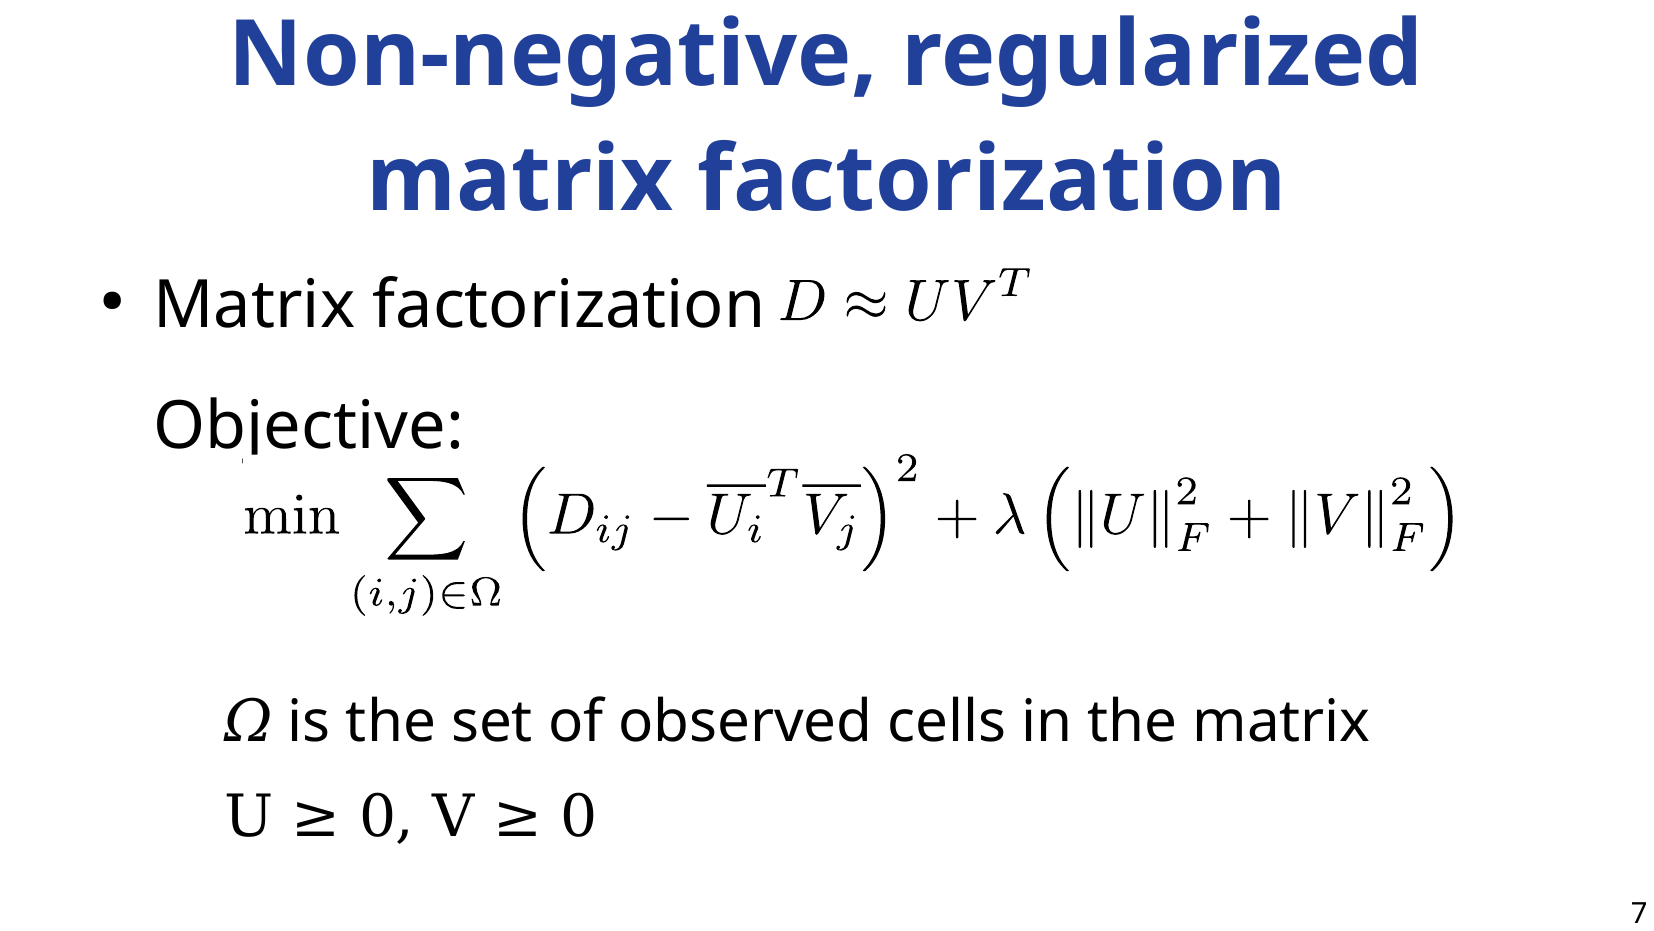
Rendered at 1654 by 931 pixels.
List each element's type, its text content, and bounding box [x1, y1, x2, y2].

text_box [777, 268, 1032, 322]
title Non-negative, regularized matrix factorization [82, 9, 1571, 216]
text_box [243, 453, 1464, 616]
list Matrix factorization Objective: Ω is the set of observed cells in the matrix U ≥ 0, V ≥ 0 [82, 256, 1571, 908]
